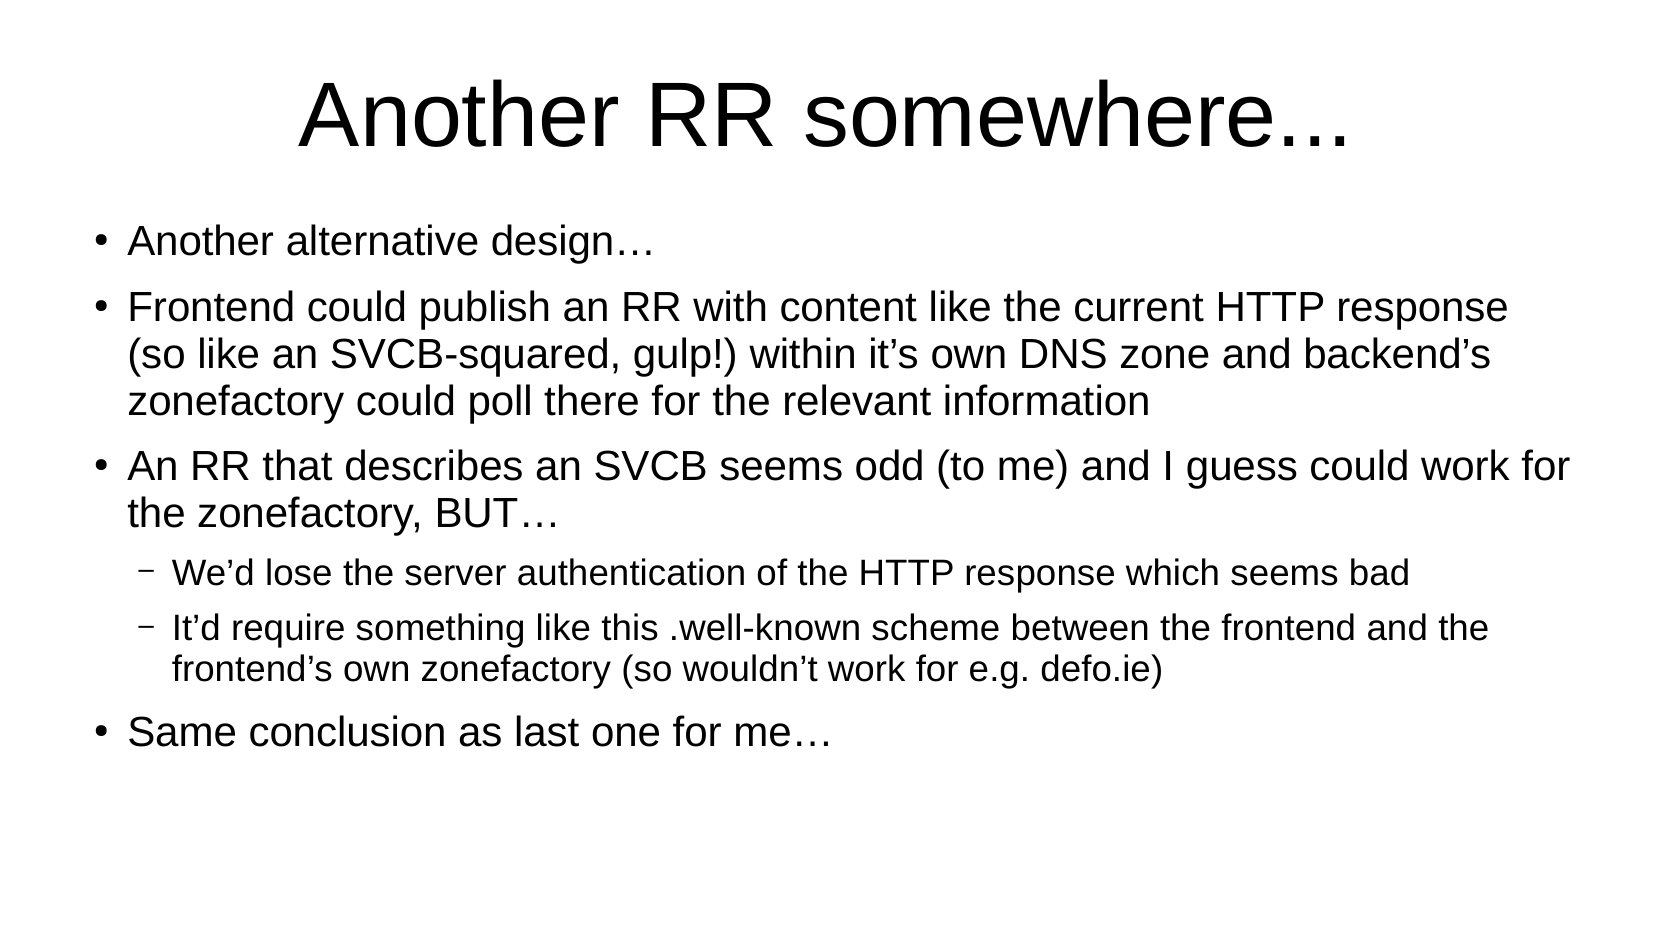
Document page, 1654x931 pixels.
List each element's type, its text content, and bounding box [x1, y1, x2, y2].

title Another RR somewhere... [82, 37, 1571, 193]
list Another alternative design… Frontend could publish an RR with content like the current HTTP response (so like an SVCB-squared, gulp!) within it’s own DNS zone and backend’s zonefactory could poll there for the relevant information An RR that describes an SVCB seems odd (to me) and I guess could work for the zonefactory, BUT… We’d lose the server authentication of the HTTP response which seems bad It’d require something like this .well-known scheme between the frontend and the frontend’s own zonefactory (so wouldn’t work for e.g. defo.ie) Same conclusion as last one for me… [82, 217, 1571, 758]
